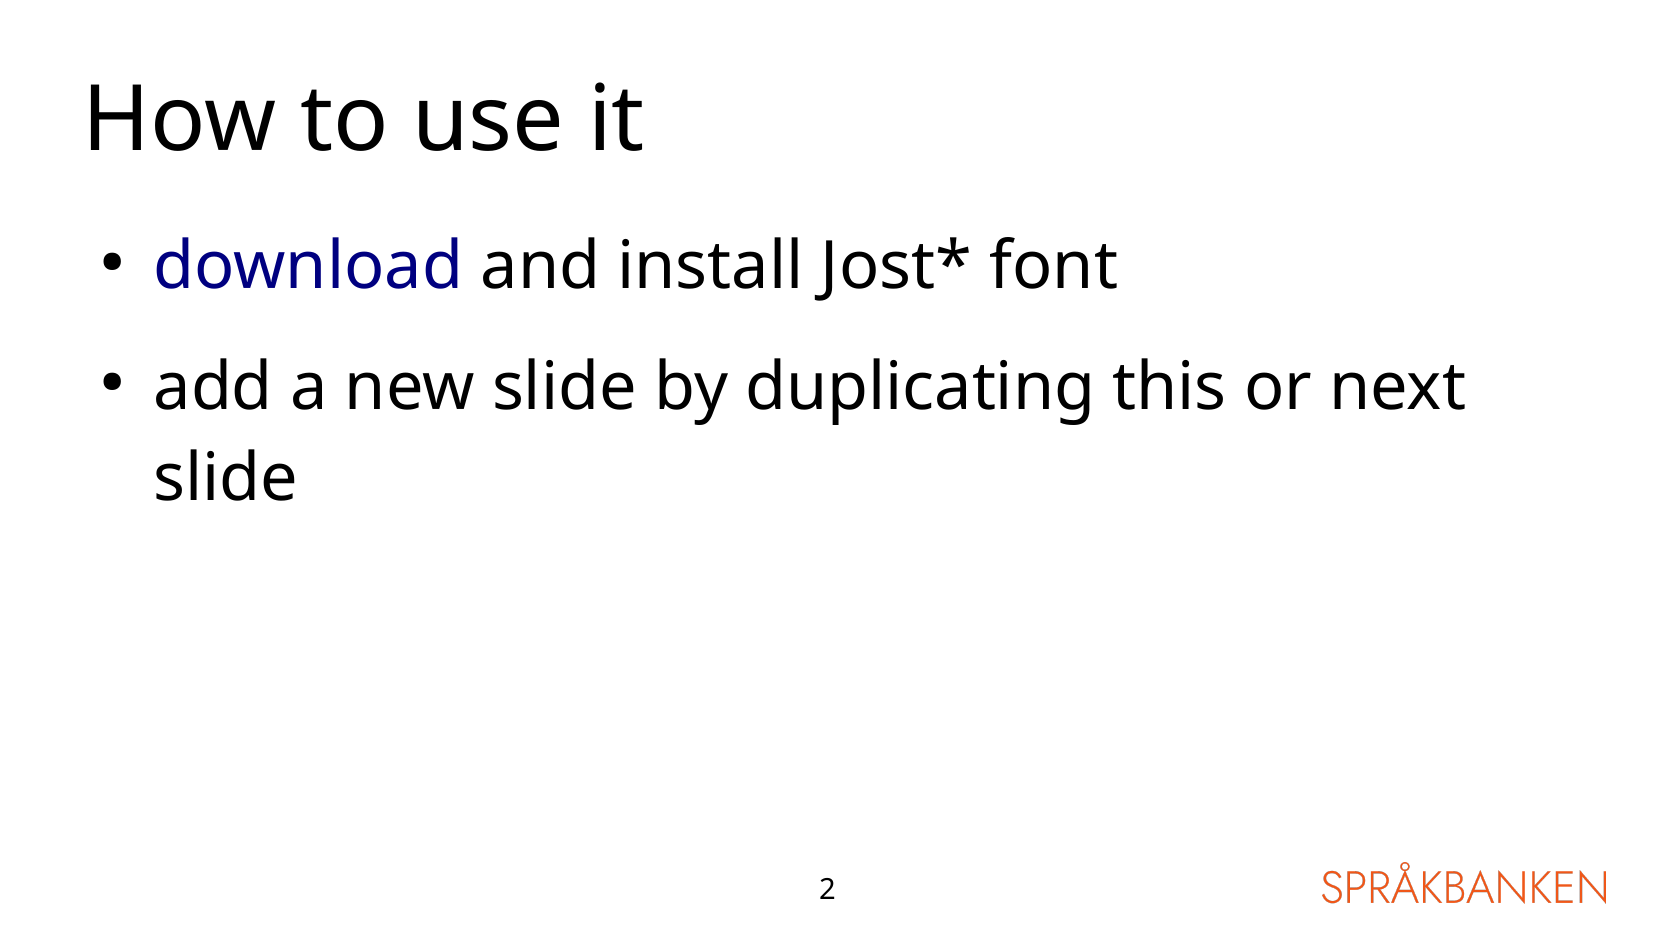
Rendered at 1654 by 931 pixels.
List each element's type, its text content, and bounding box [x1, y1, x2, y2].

list download and install Jost* font add a new slide by duplicating this or next slide [82, 217, 1571, 758]
title How to use it [82, 37, 1571, 193]
picture [1322, 862, 1606, 904]
